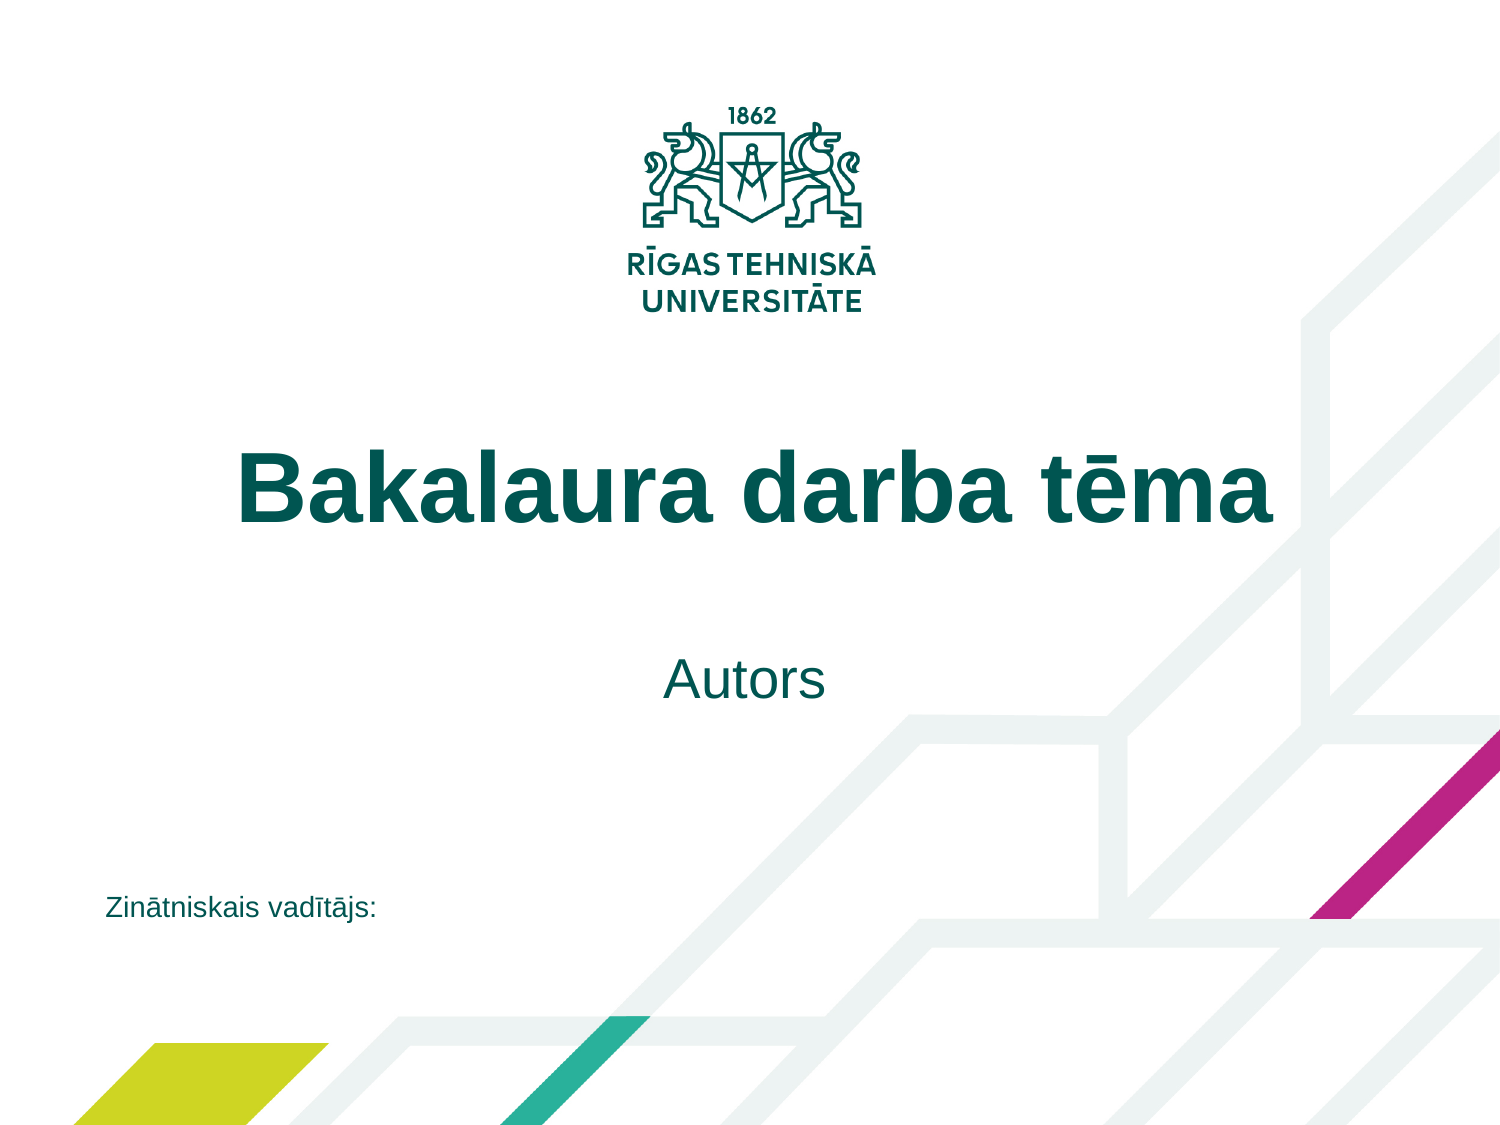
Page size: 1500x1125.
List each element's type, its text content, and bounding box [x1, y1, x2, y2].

list Zinātniskais vadītājs: [90, 881, 1420, 927]
list Bakalaura darba tēma [90, 414, 1420, 712]
picture [0, 0, 1500, 1125]
list Autors [80, 634, 1410, 716]
